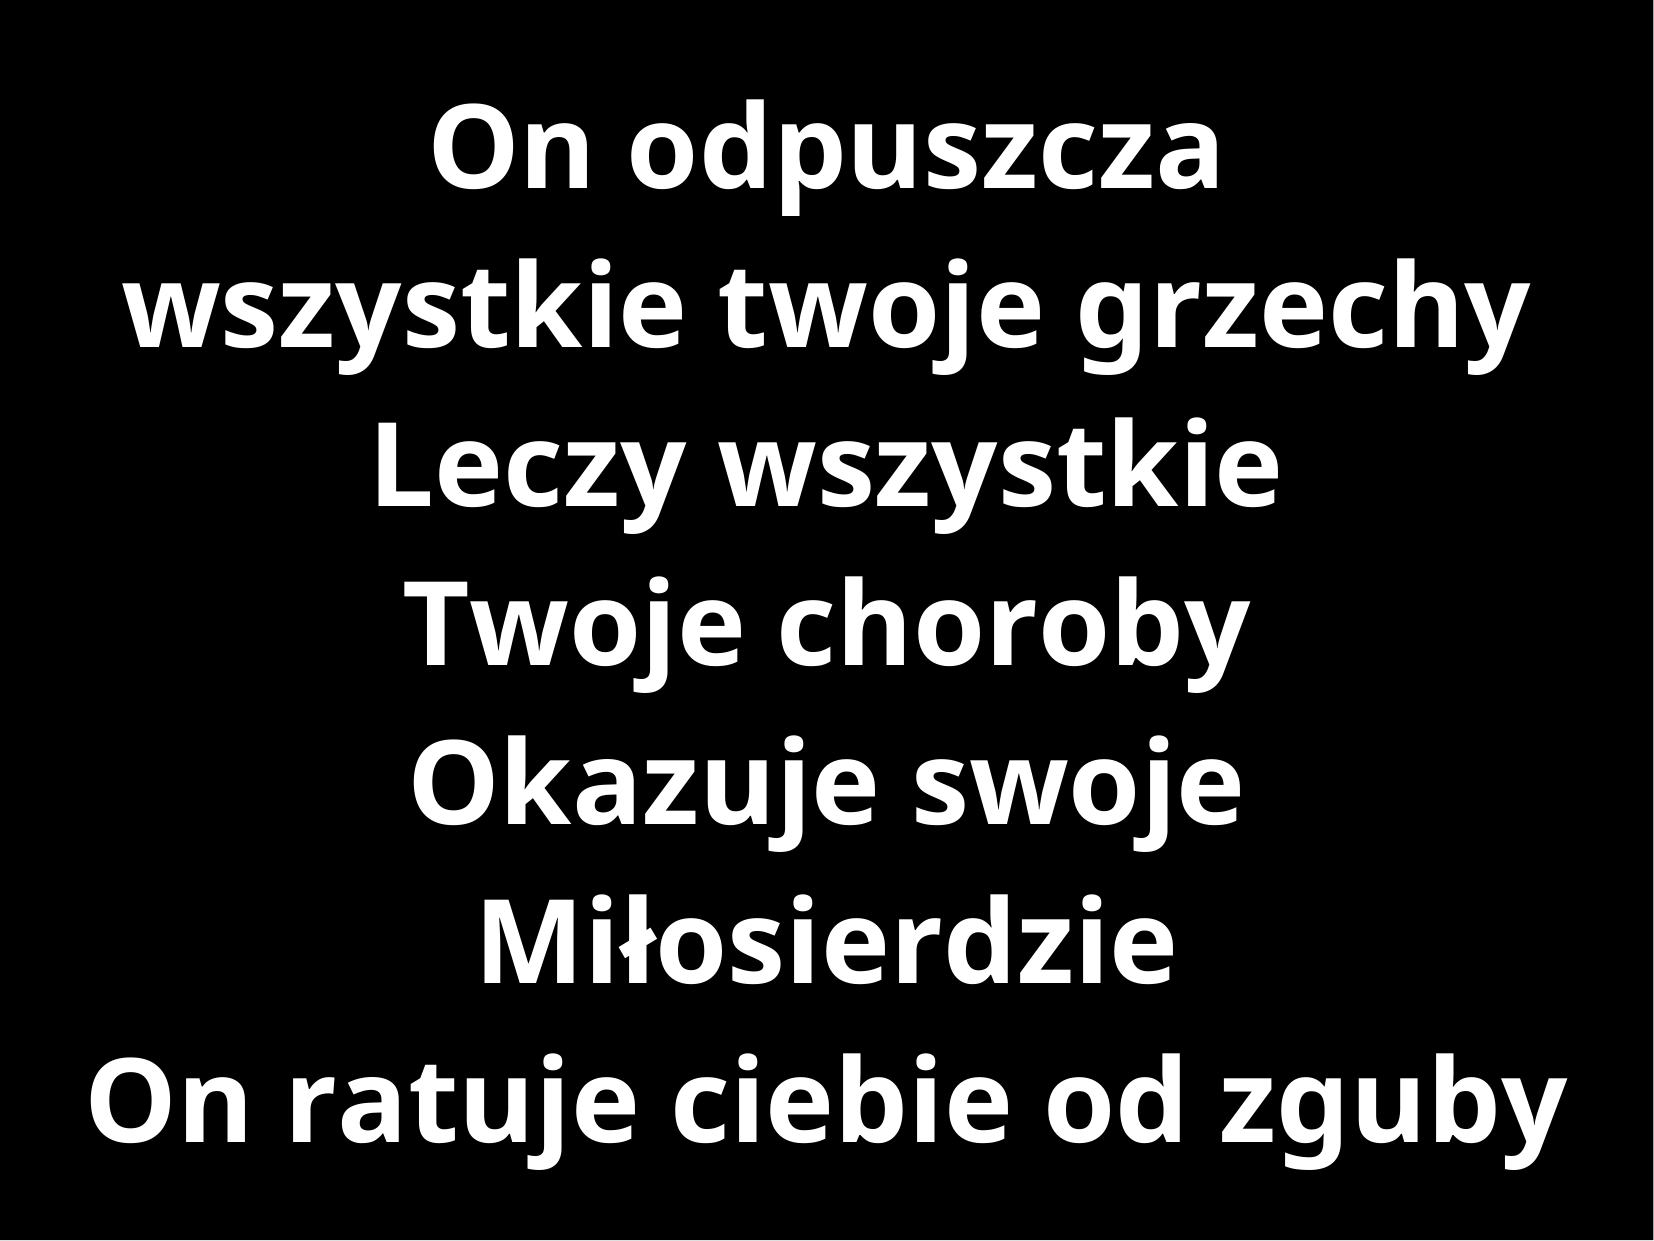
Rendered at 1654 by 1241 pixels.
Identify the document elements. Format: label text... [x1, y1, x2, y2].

title On odpuszcza wszystkie twoje grzechy Leczy wszystkie Twoje choroby Okazuje swoje Miłosierdzie On ratuje ciebie od zguby [0, 0, 1654, 1241]
